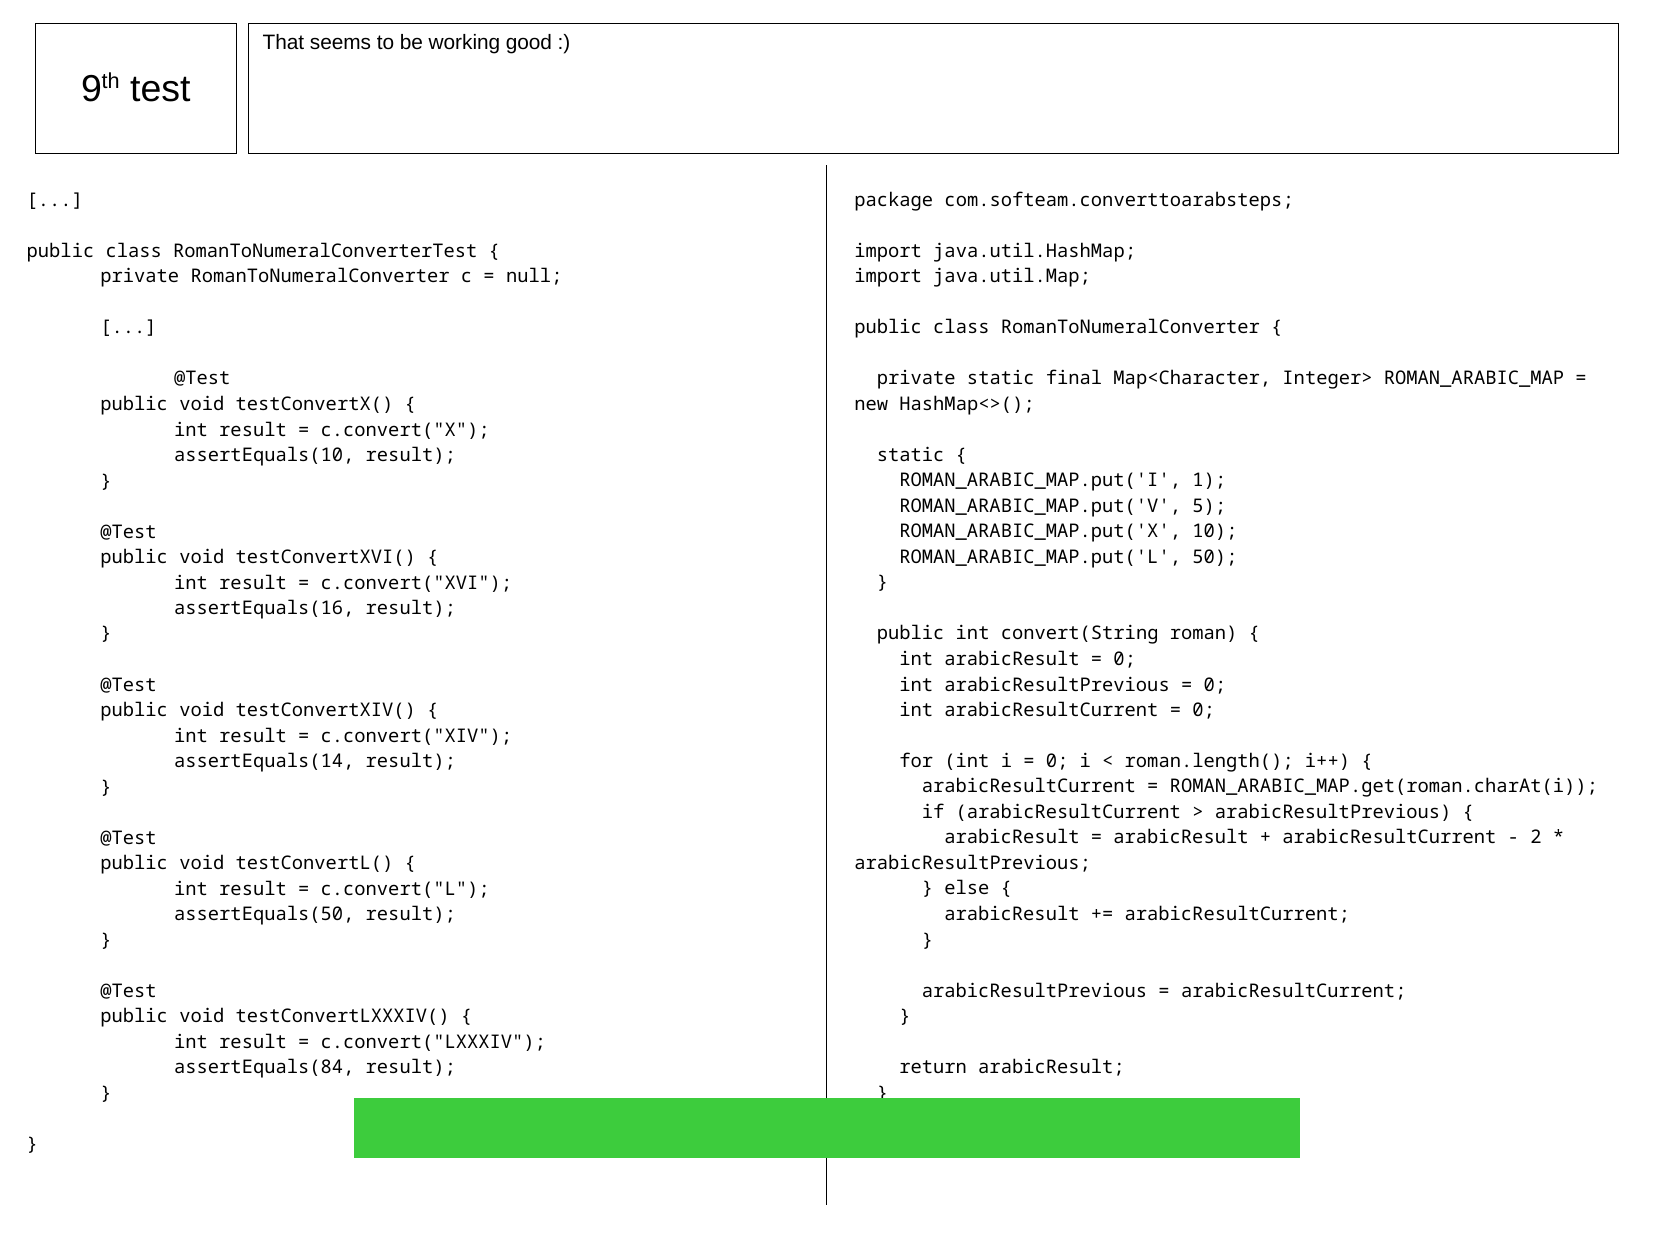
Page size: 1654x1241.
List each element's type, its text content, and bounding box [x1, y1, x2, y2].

text_box [354, 1098, 1300, 1158]
text_box 9th test [35, 23, 237, 154]
text_box package com.softeam.converttoarabsteps; import java.util.HashMap; import java.util.Map; public class RomanToNumeralConverter { private static final Map<Character, Integer> ROMAN_ARABIC_MAP = new HashMap<>(); static { ROMAN_ARABIC_MAP.put('I', 1); ROMAN_ARABIC_MAP.put('V', 5); ROMAN_ARABIC_MAP.put('X', 10); ROMAN_ARABIC_MAP.put('L', 50); } public int convert(String roman) { int arabicResult = 0; int arabicResultPrevious = 0; int arabicResultCurrent = 0; for (int i = 0; i < roman.length(); i++) { arabicResultCurrent = ROMAN_ARABIC_MAP.get(roman.charAt(i)); if (arabicResultCurrent > arabicResultPrevious) { arabicResult = arabicResult + arabicResultCurrent - 2 * arabicResultPrevious; } else { arabicResult += arabicResultCurrent; } arabicResultPrevious = arabicResultCurrent; } return arabicResult; } } [839, 178, 1620, 1097]
text_box [...] public class RomanToNumeralConverterTest { private RomanToNumeralConverter c = null; [...] @Test public void testConvertX() { int result = c.convert("X"); assertEquals(10, result); } @Test public void testConvertXVI() { int result = c.convert("XVI"); assertEquals(16, result); } @Test public void testConvertXIV() { int result = c.convert("XIV"); assertEquals(14, result); } @Test public void testConvertL() { int result = c.convert("L"); assertEquals(50, result); } @Test public void testConvertLXXXIV() { int result = c.convert("LXXXIV"); assertEquals(84, result); } } [11, 178, 792, 1119]
text_box That seems to be working good :) [248, 23, 1619, 154]
